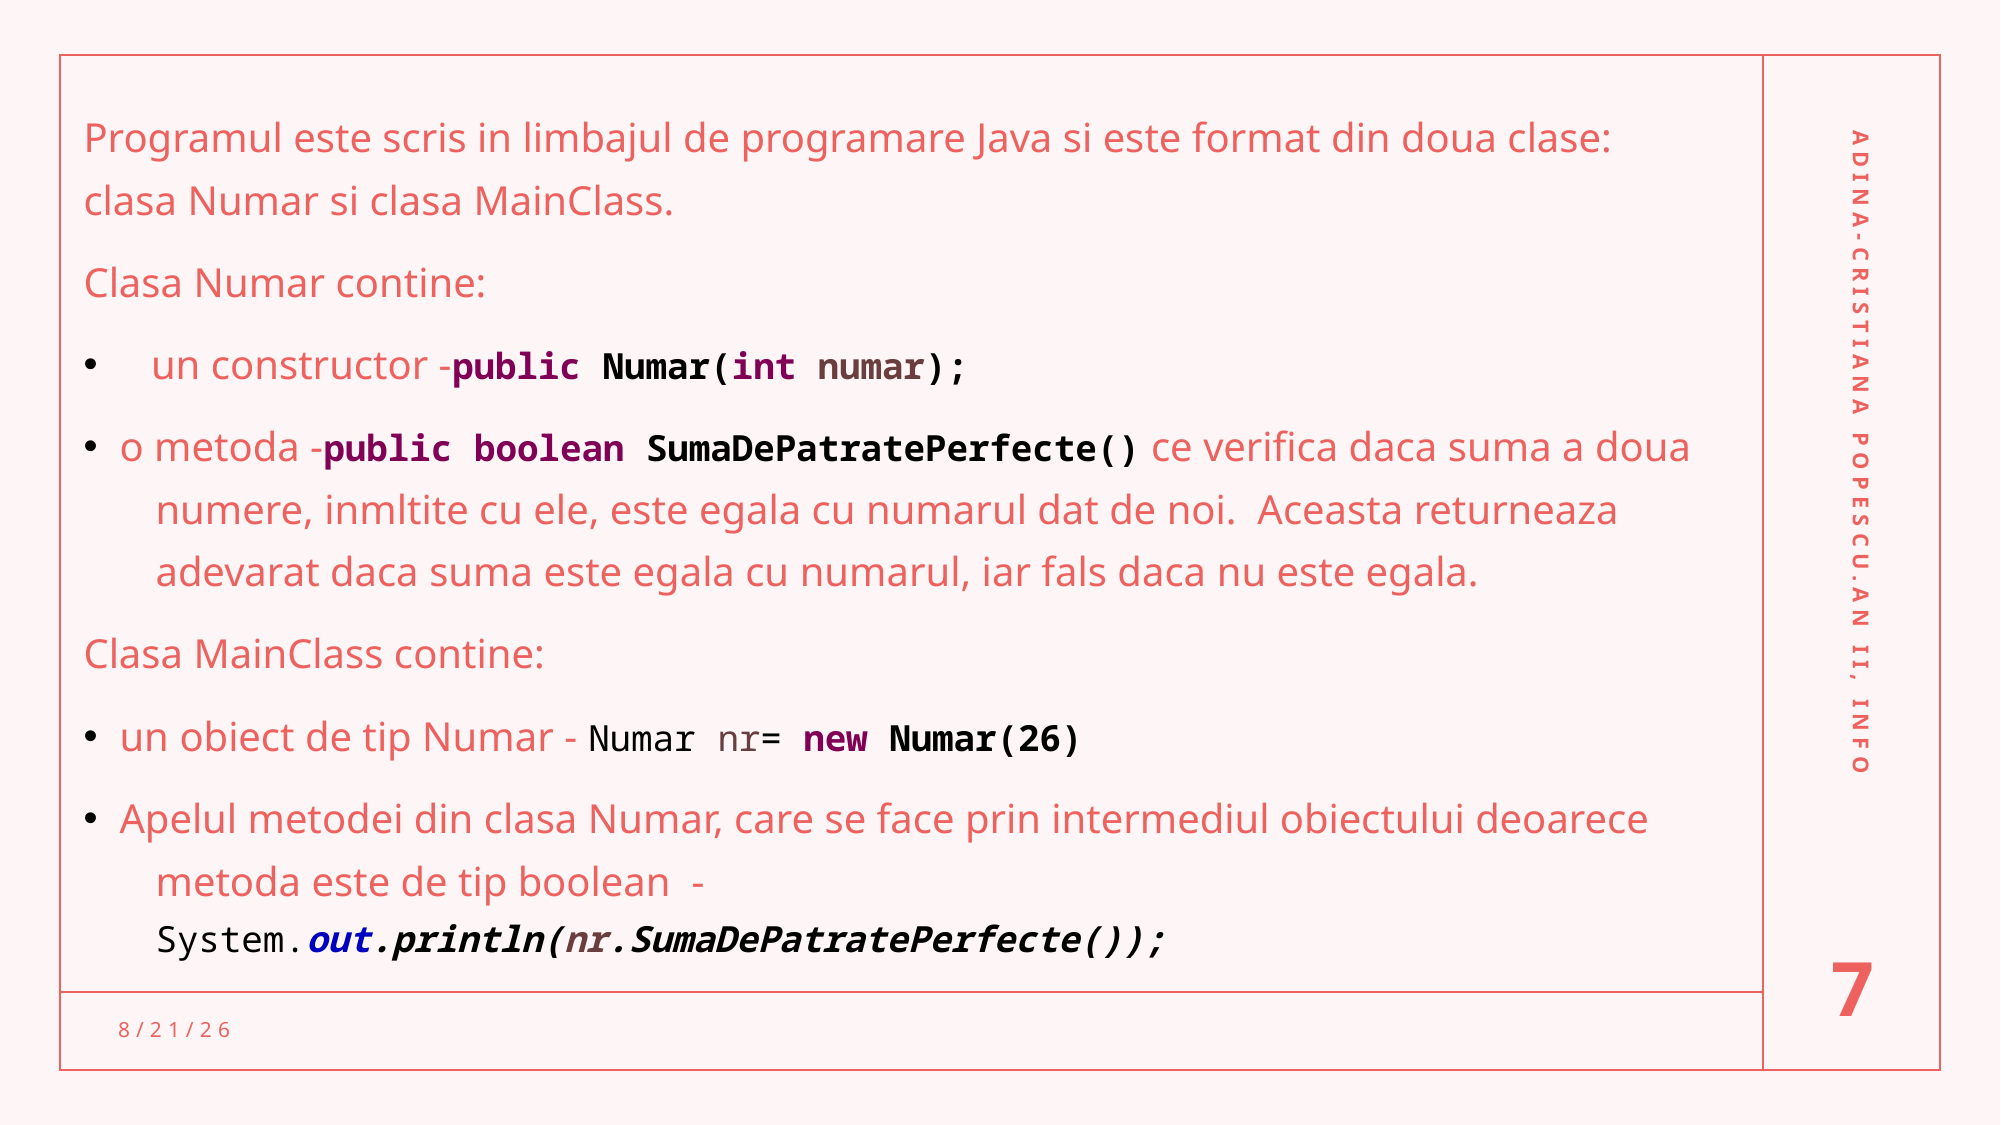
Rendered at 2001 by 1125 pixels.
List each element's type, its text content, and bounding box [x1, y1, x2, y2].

text_box ‹#› [1775, 930, 1932, 1055]
text_box Adina-Cristiana Popescu.an II, info [1822, 115, 1883, 791]
text_box 4/2/2021 [103, 1007, 621, 1055]
list Programul este scris in limbajul de programare Java si este format din doua clase: clasa Numar si clasa MainClass. Clasa Numar contine: un constructor -public Numar(int numar); o metoda -public boolean SumaDePatratePerfecte() ce verifica daca suma a doua numere, inmltite cu ele, este egala cu numarul dat de noi. Aceasta returneaza adevarat daca suma este egala cu numarul, iar fals daca nu este egala. Clasa MainClass contine: un obiect de tip Numar - Numar nr= new Numar(26) Apelul metodei din clasa Numar, care se face prin intermediul obiectului deoarece metoda este de tip boolean - System.out.println(nr.SumaDePatratePerfecte()); [68, 90, 1715, 982]
